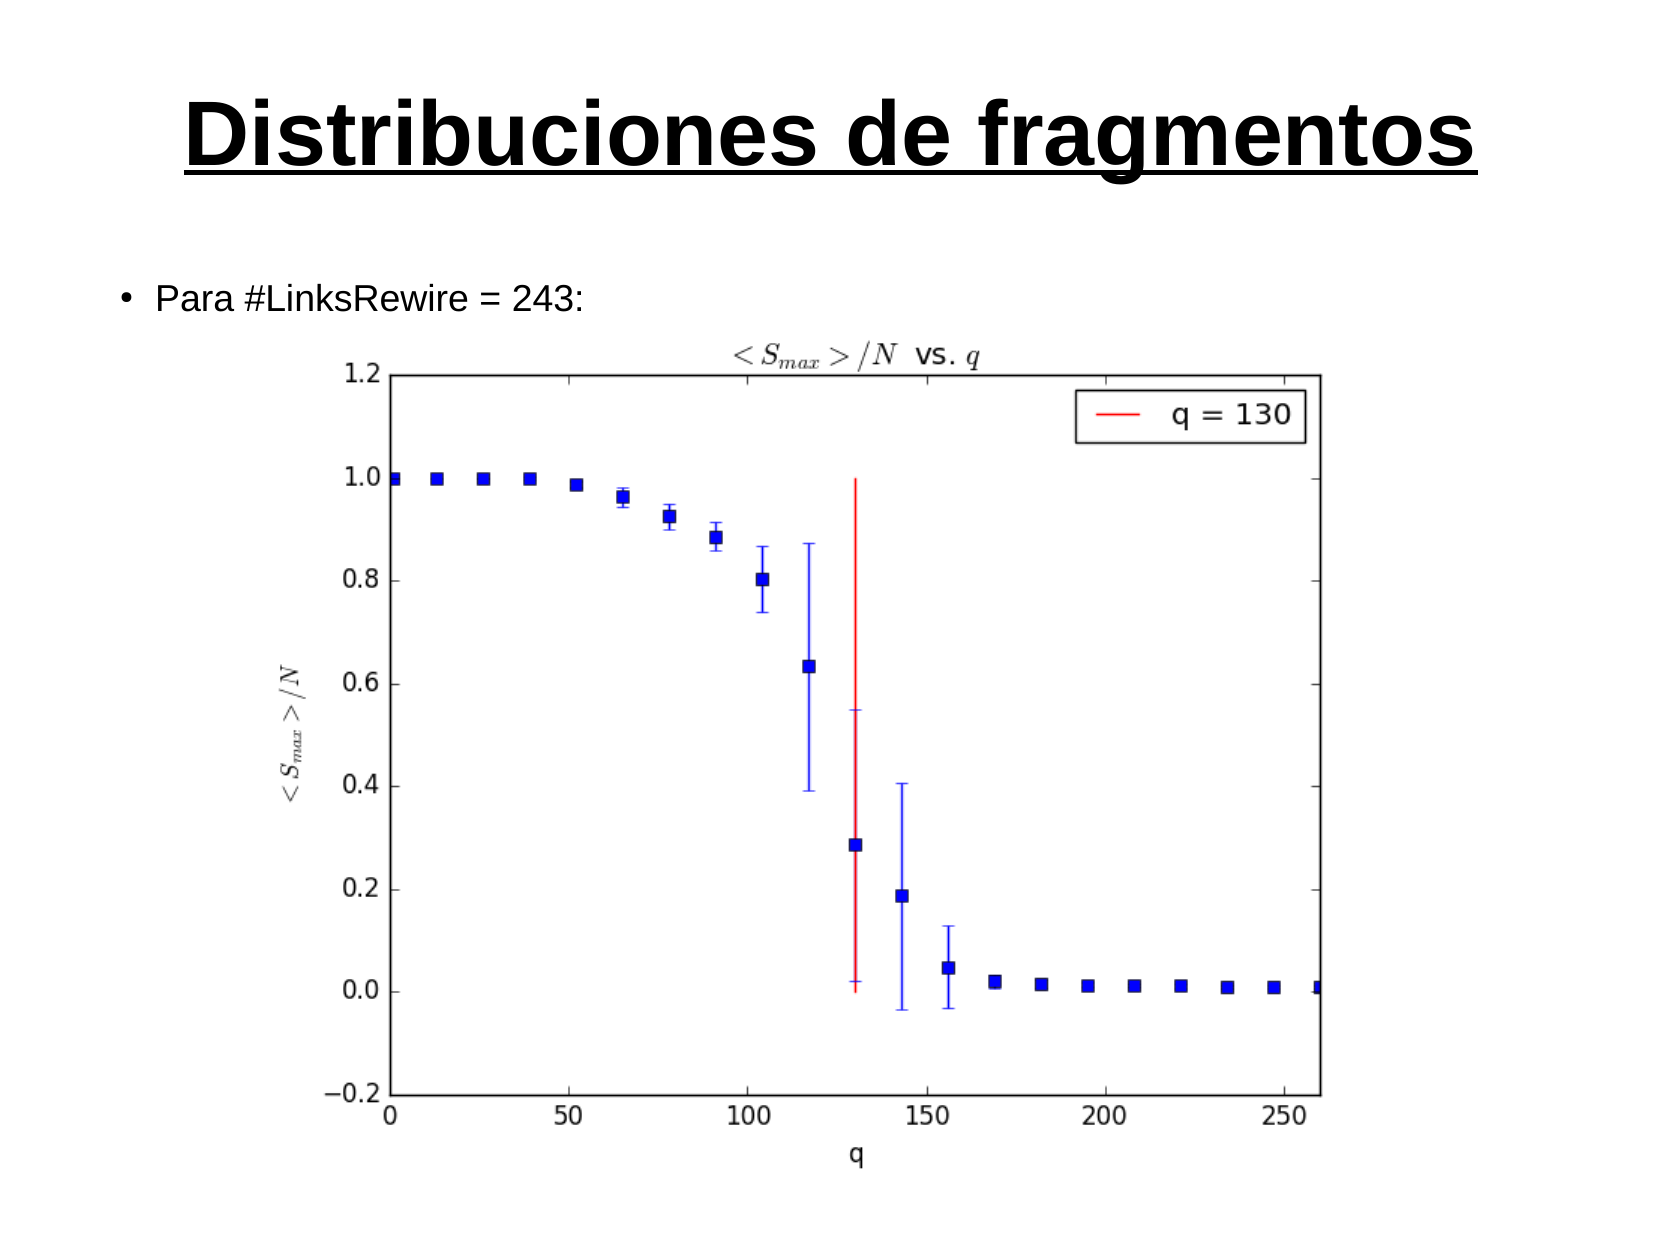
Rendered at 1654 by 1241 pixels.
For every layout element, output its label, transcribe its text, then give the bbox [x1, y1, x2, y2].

text_box Para #LinksRewire = 243: [105, 270, 826, 327]
picture [240, 330, 1440, 1186]
title Distribuciones de fragmentos [86, 30, 1576, 238]
